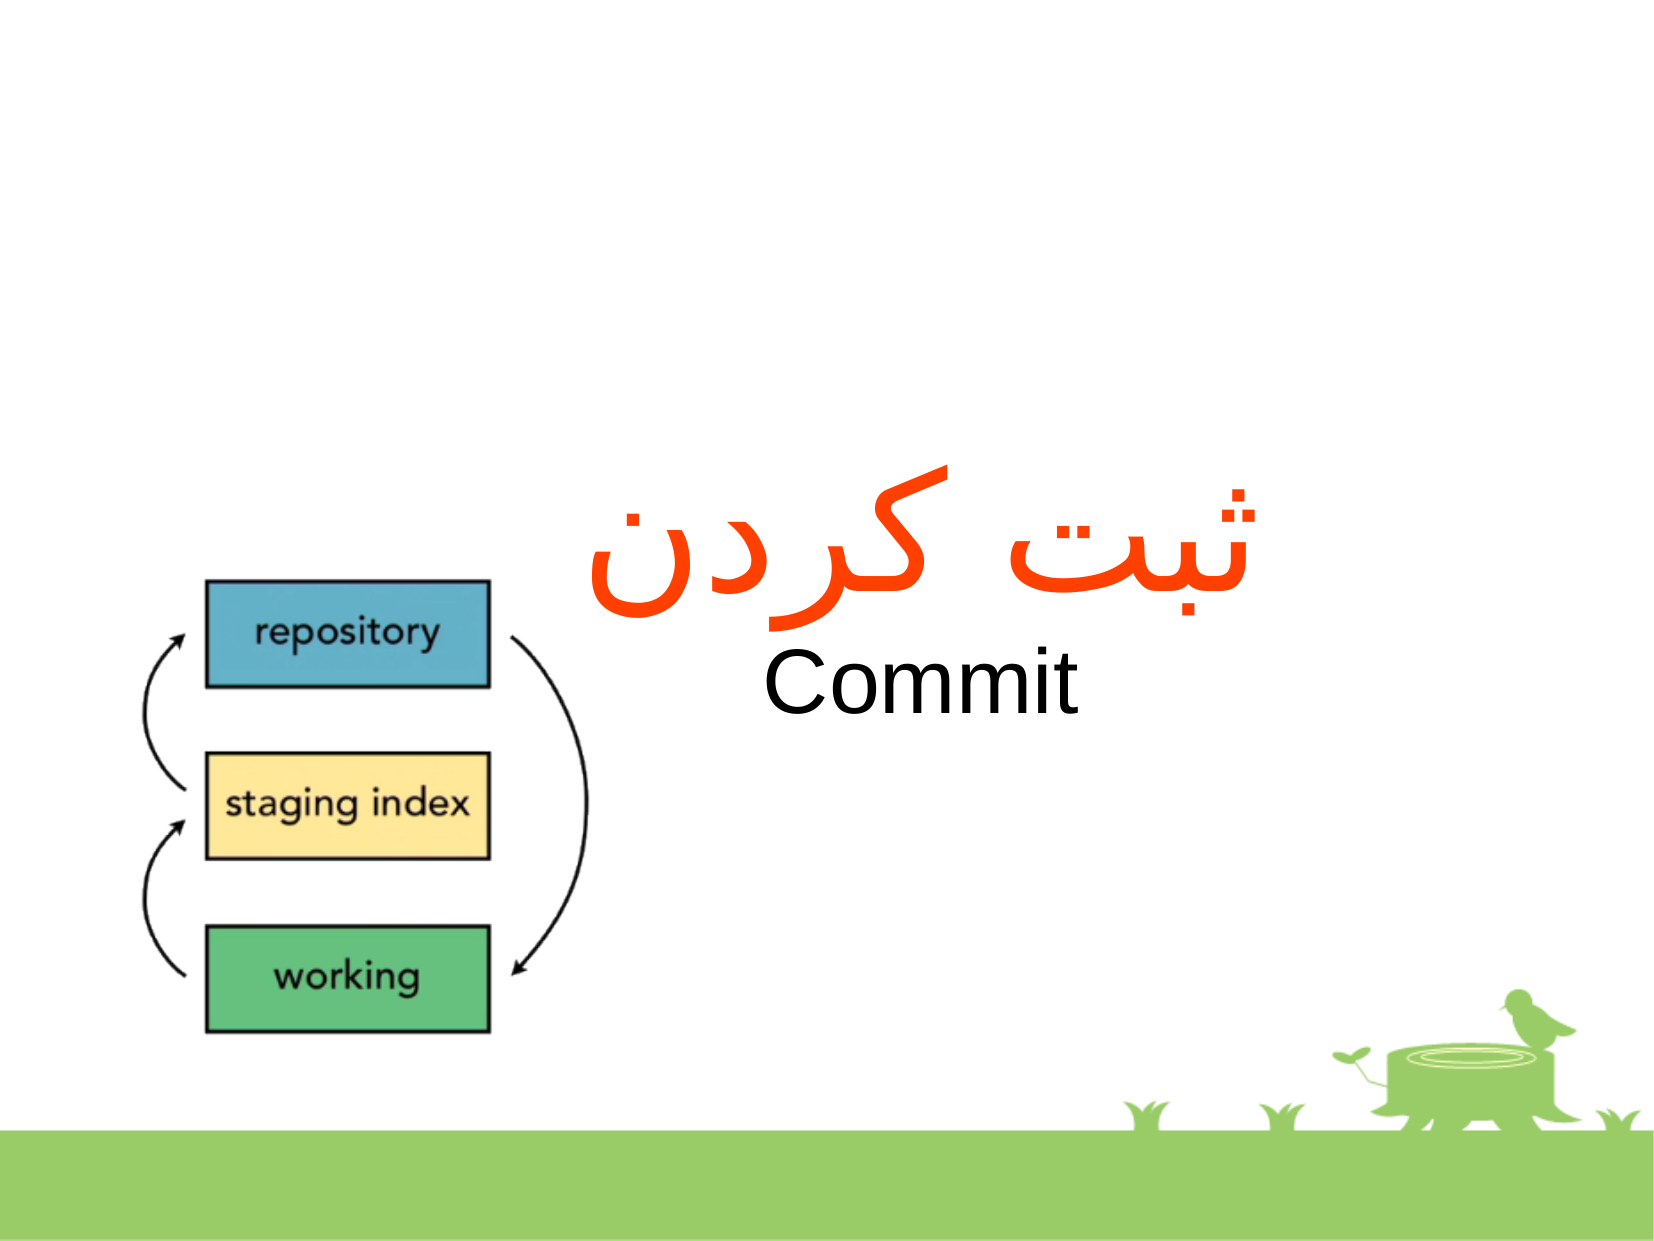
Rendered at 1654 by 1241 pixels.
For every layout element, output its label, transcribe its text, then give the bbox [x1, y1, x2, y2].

picture [0, 0, 1654, 1241]
title ثبت کردن Commit [176, 420, 1654, 750]
